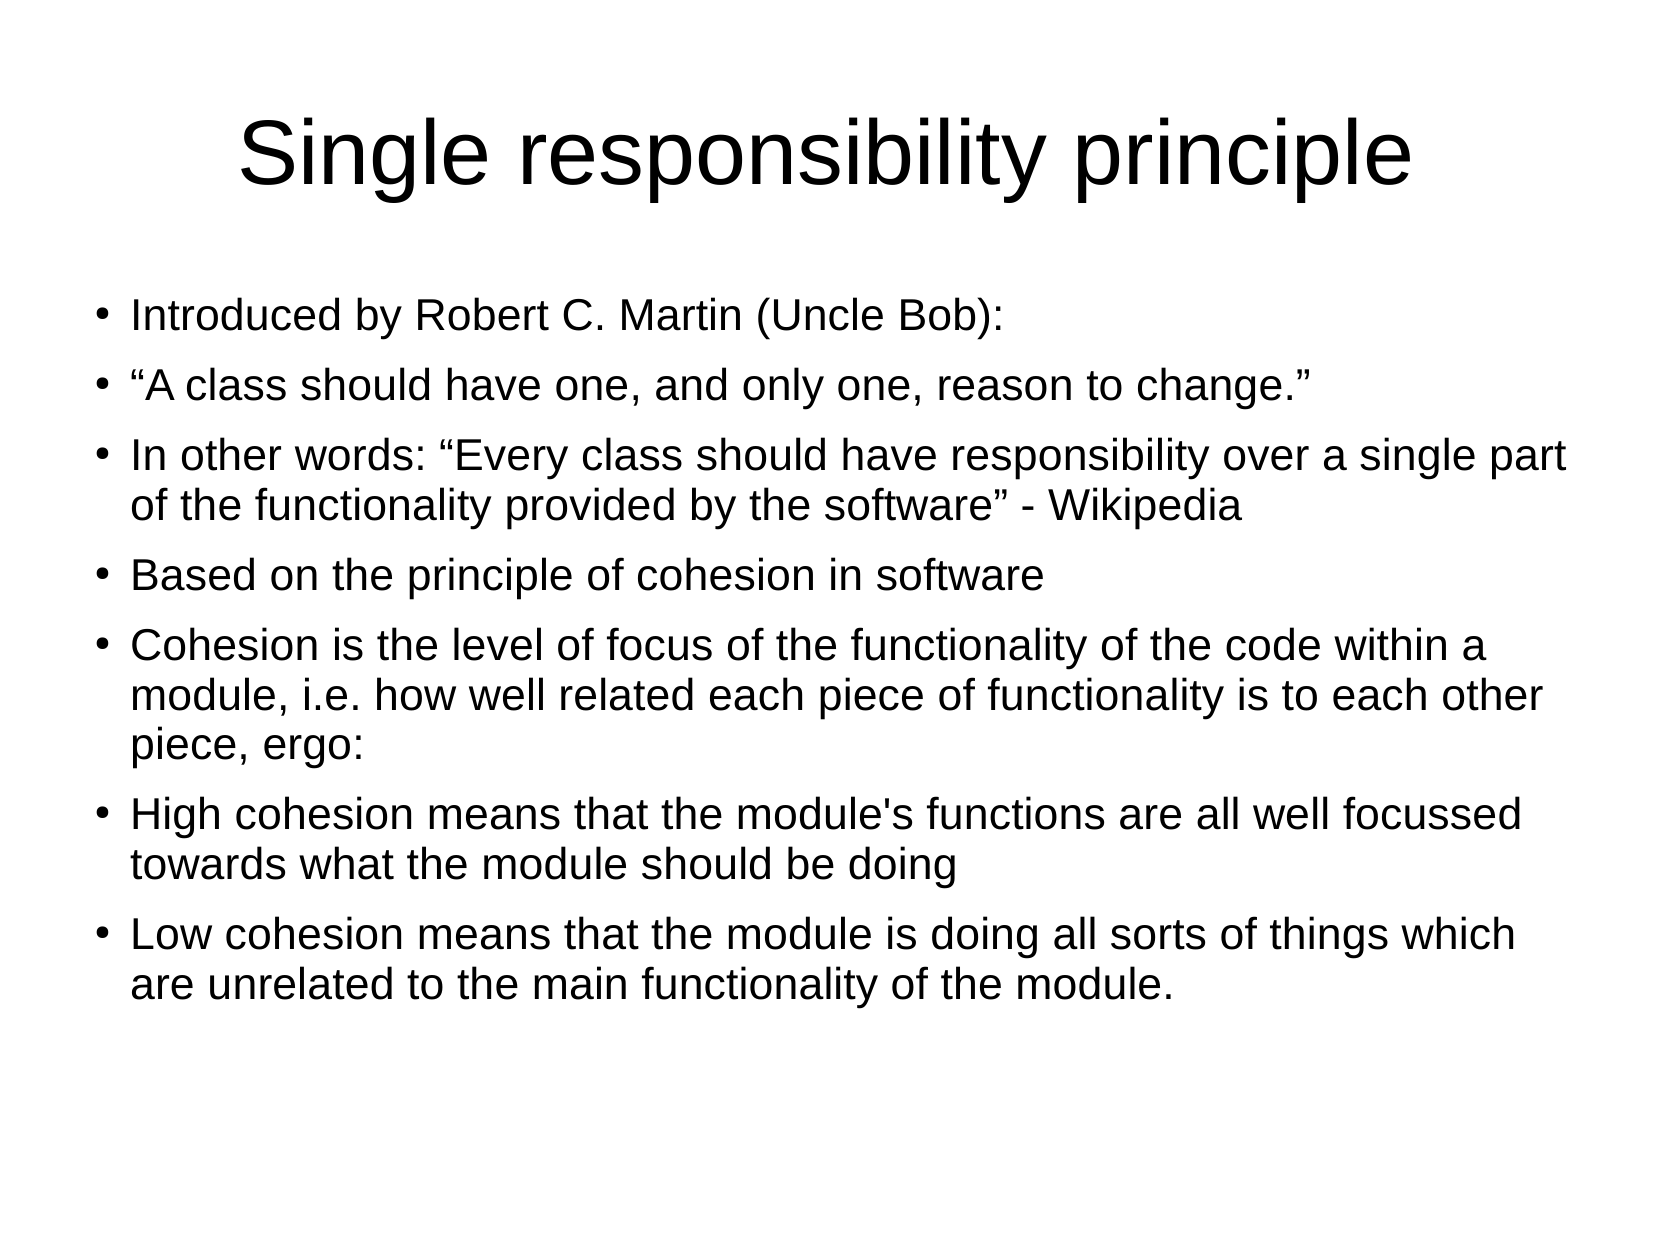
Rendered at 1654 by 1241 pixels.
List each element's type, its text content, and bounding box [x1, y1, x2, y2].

title Single responsibility principle [82, 49, 1571, 257]
list Introduced by Robert C. Martin (Uncle Bob): “A class should have one, and only one, reason to change.” In other words: “Every class should have responsibility over a single part of the functionality provided by the software” - Wikipedia Based on the principle of cohesion in software Cohesion is the level of focus of the functionality of the code within a module, i.e. how well related each piece of functionality is to each other piece, ergo: High cohesion means that the module's functions are all well focussed towards what the module should be doing Low cohesion means that the module is doing all sorts of things which are unrelated to the main functionality of the module. [82, 290, 1571, 1010]
